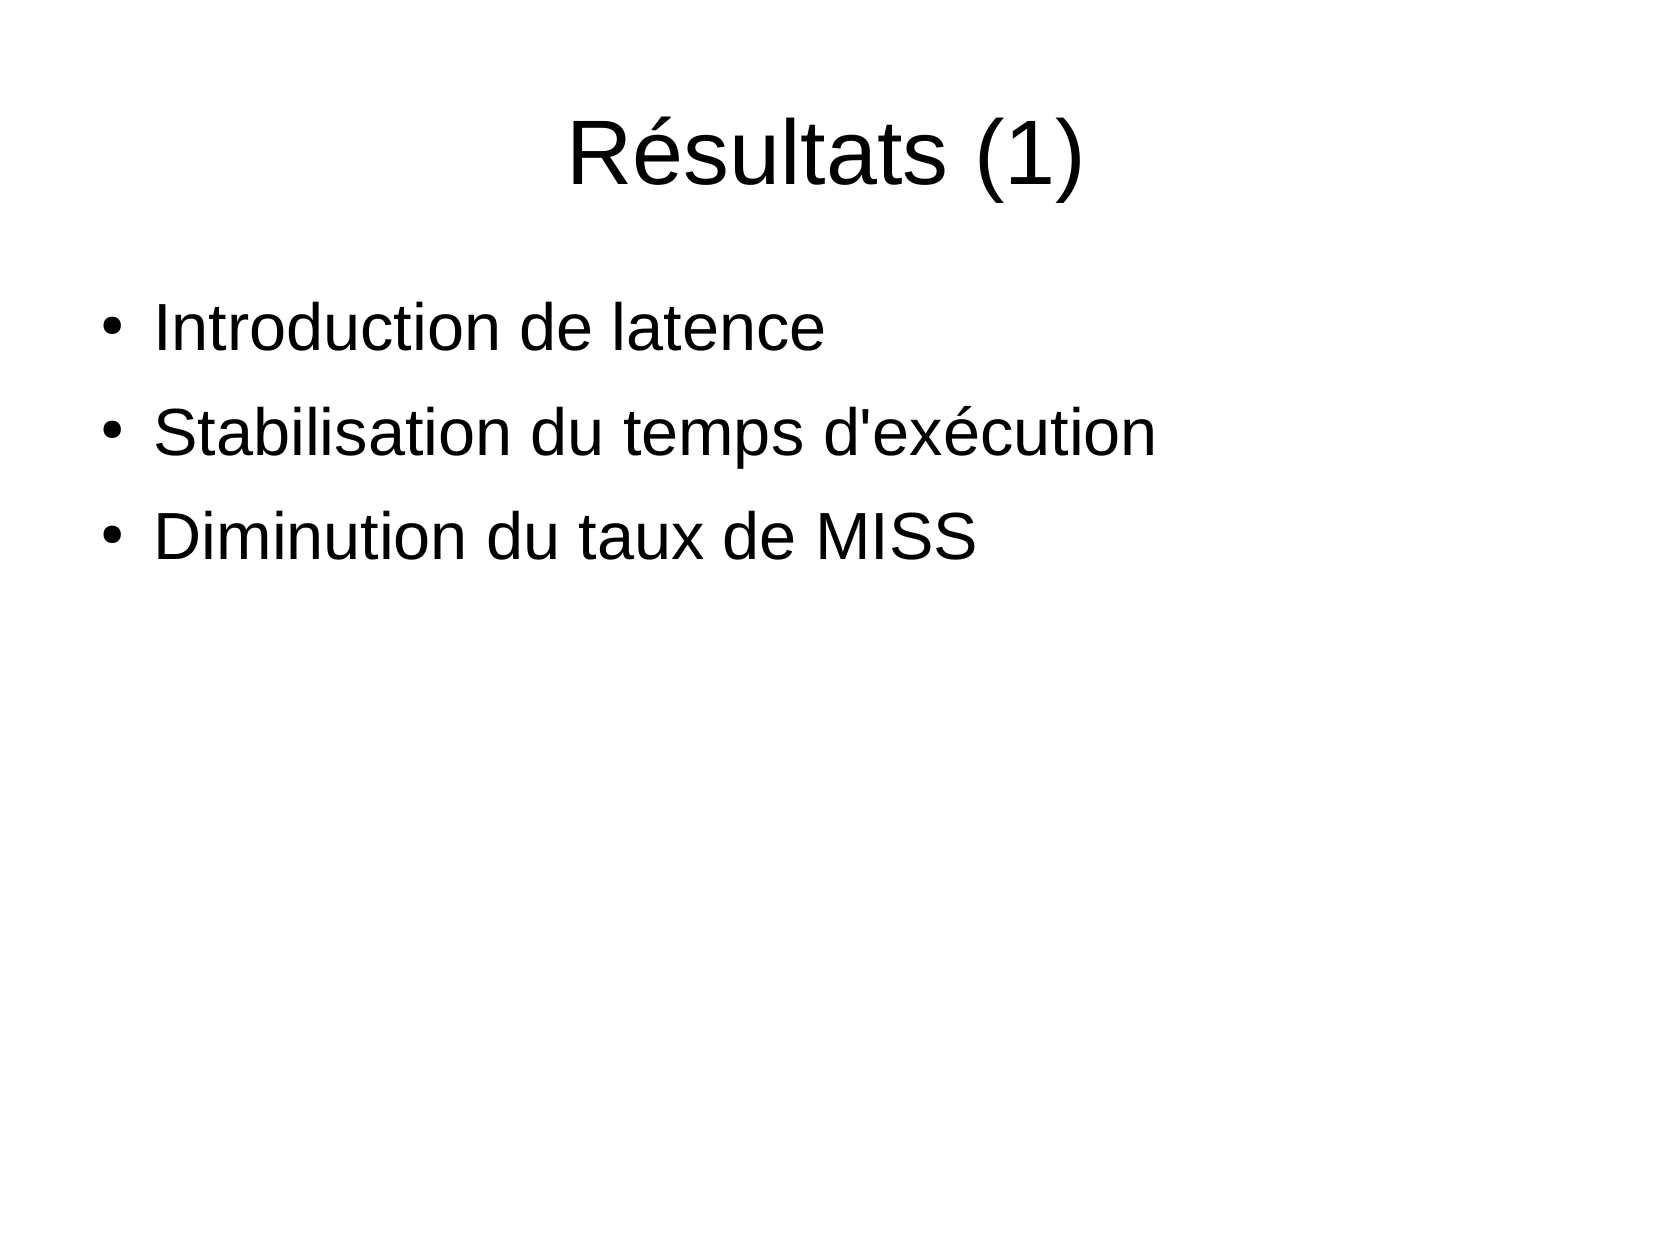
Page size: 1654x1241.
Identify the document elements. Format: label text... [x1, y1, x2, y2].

title Résultats (1) [82, 49, 1571, 257]
list Introduction de latence Stabilisation du temps d'exécution Diminution du taux de MISS [82, 290, 1571, 1010]
